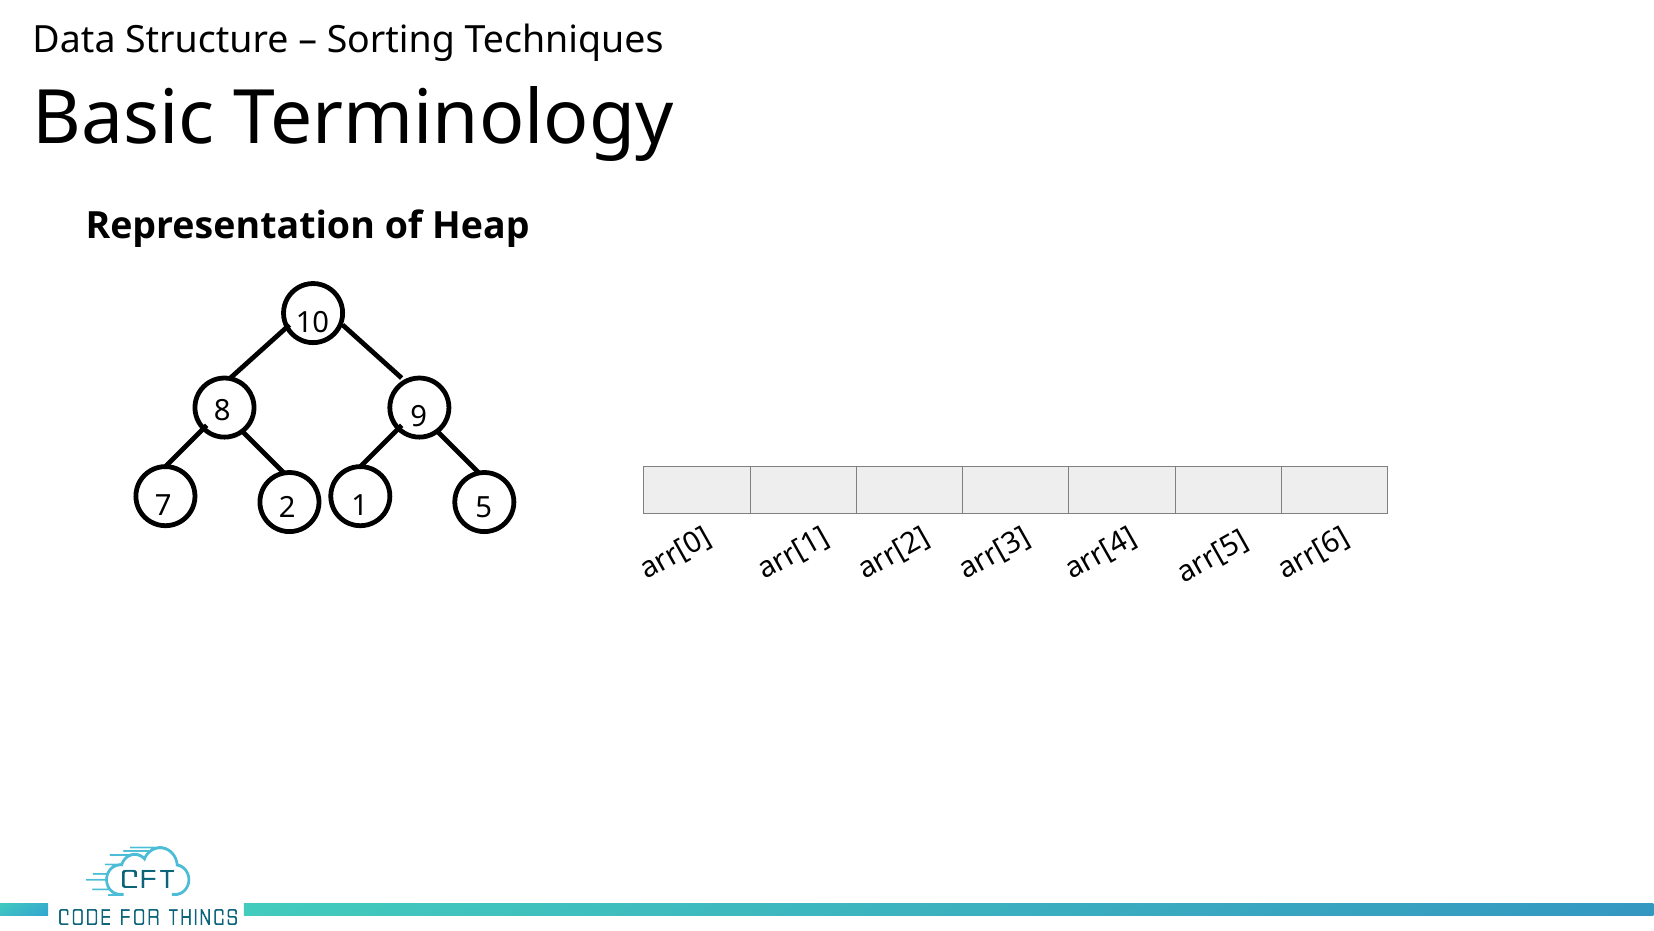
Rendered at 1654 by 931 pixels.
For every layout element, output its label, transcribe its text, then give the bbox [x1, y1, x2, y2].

text_box [313, 484, 320, 520]
text_box [135, 481, 140, 512]
text_box [385, 479, 390, 513]
text_box [189, 478, 196, 514]
text_box [444, 391, 449, 424]
text_box Representation of Heap [70, 191, 604, 250]
text_box [454, 485, 460, 519]
text_box [207, 432, 240, 438]
text_box [291, 283, 335, 293]
text_box arr[5] [1152, 493, 1293, 609]
text_box 5 [460, 478, 509, 528]
text_box arr[2] [832, 490, 970, 606]
text_box [248, 389, 255, 426]
text_box 1 [336, 476, 385, 526]
text_box arr[0] [614, 490, 756, 606]
text_box [330, 479, 336, 513]
text_box [467, 472, 502, 478]
text_box 8 [199, 382, 248, 432]
text_box [143, 466, 188, 476]
text_box [470, 528, 499, 532]
text_box [509, 485, 514, 519]
text_box [389, 390, 395, 425]
text_box [643, 466, 1388, 514]
text_box arr[6] [1258, 490, 1394, 606]
text_box [398, 378, 441, 387]
text_box [259, 487, 264, 518]
text_box 10 [281, 293, 348, 343]
text_box [209, 378, 240, 382]
title Data Structure – Sorting Techniques Basic Terminology [32, 12, 1184, 166]
text_box arr[1] [732, 490, 869, 606]
picture [59, 846, 237, 925]
text_box arr[4] [1043, 490, 1182, 606]
text_box [275, 528, 304, 532]
text_box 2 [264, 478, 313, 528]
text_box [194, 392, 199, 423]
text_box arr[3] [933, 490, 1075, 606]
text_box 9 [395, 387, 444, 438]
text_box 7 [140, 476, 189, 526]
text_box [338, 466, 382, 476]
text_box [272, 472, 307, 478]
